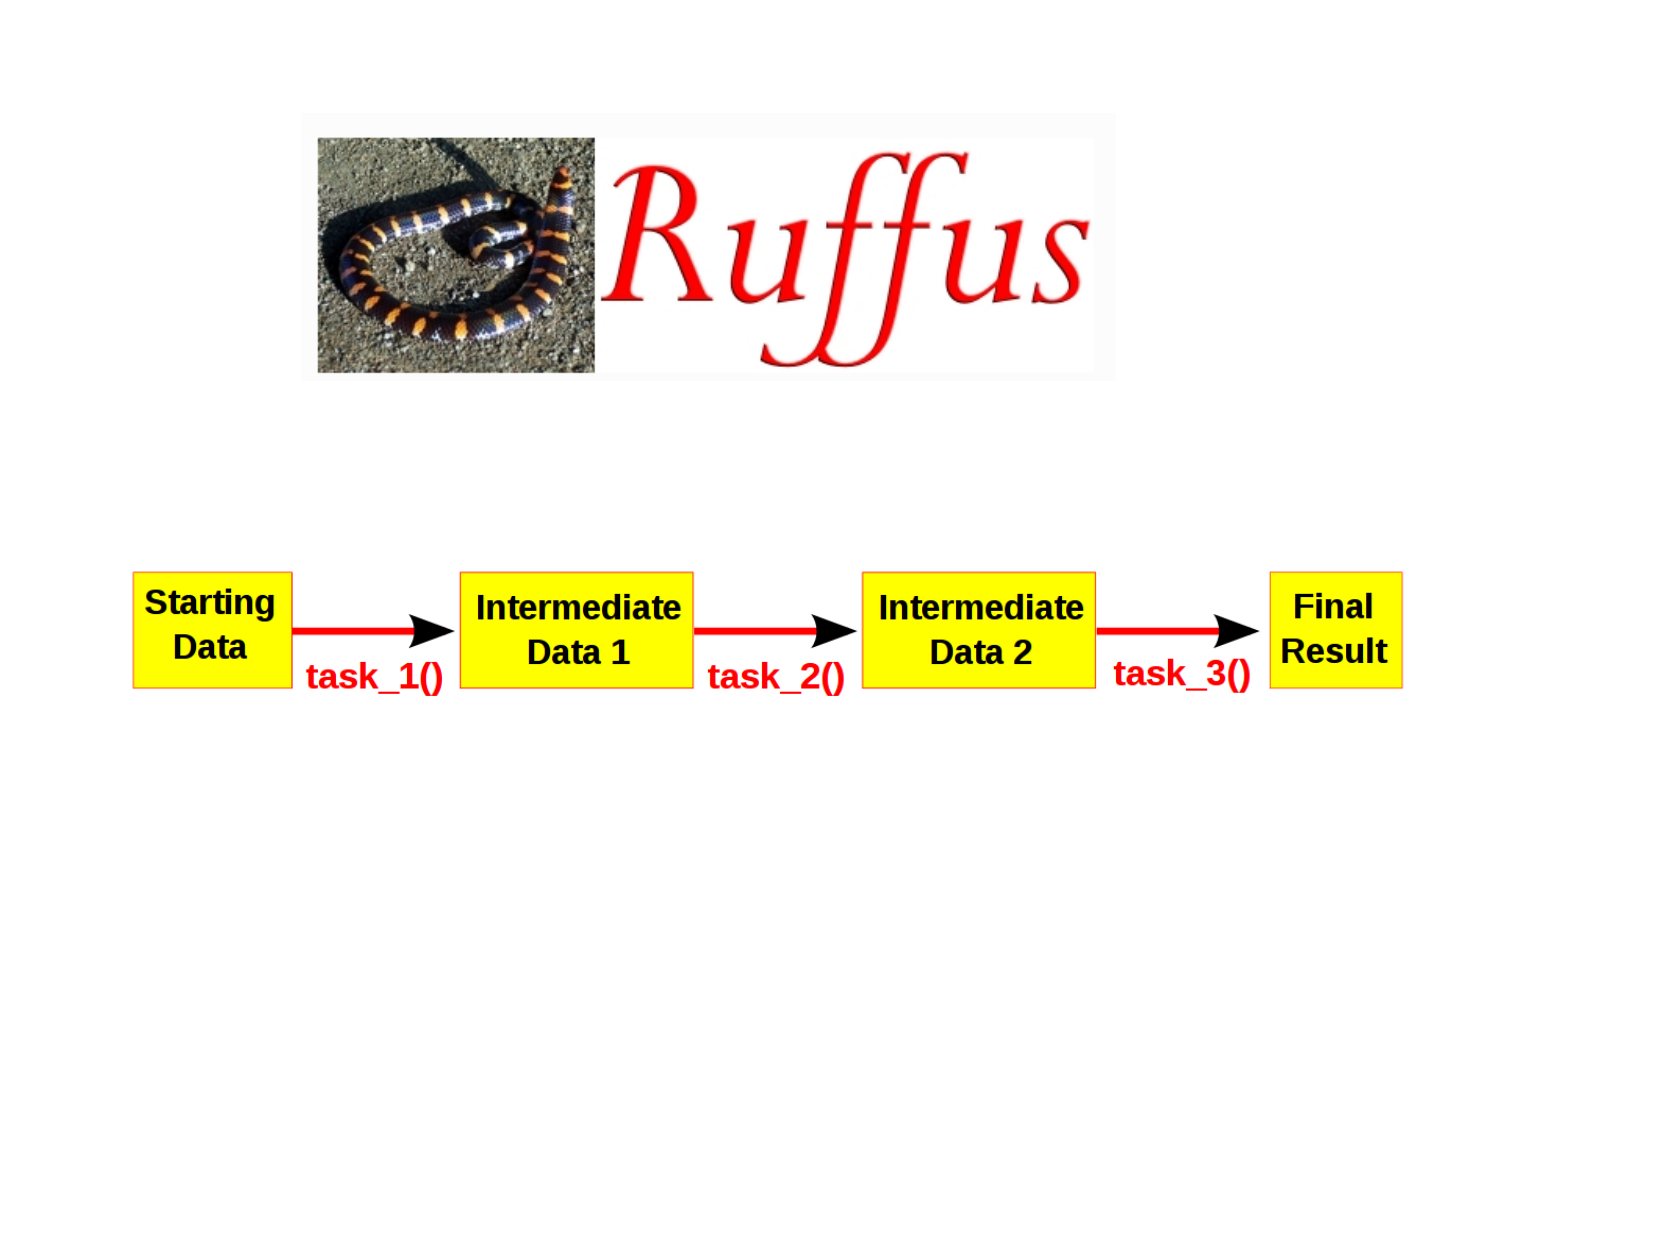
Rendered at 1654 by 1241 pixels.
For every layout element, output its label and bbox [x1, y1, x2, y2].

picture [123, 562, 1416, 713]
picture [301, 113, 1116, 381]
